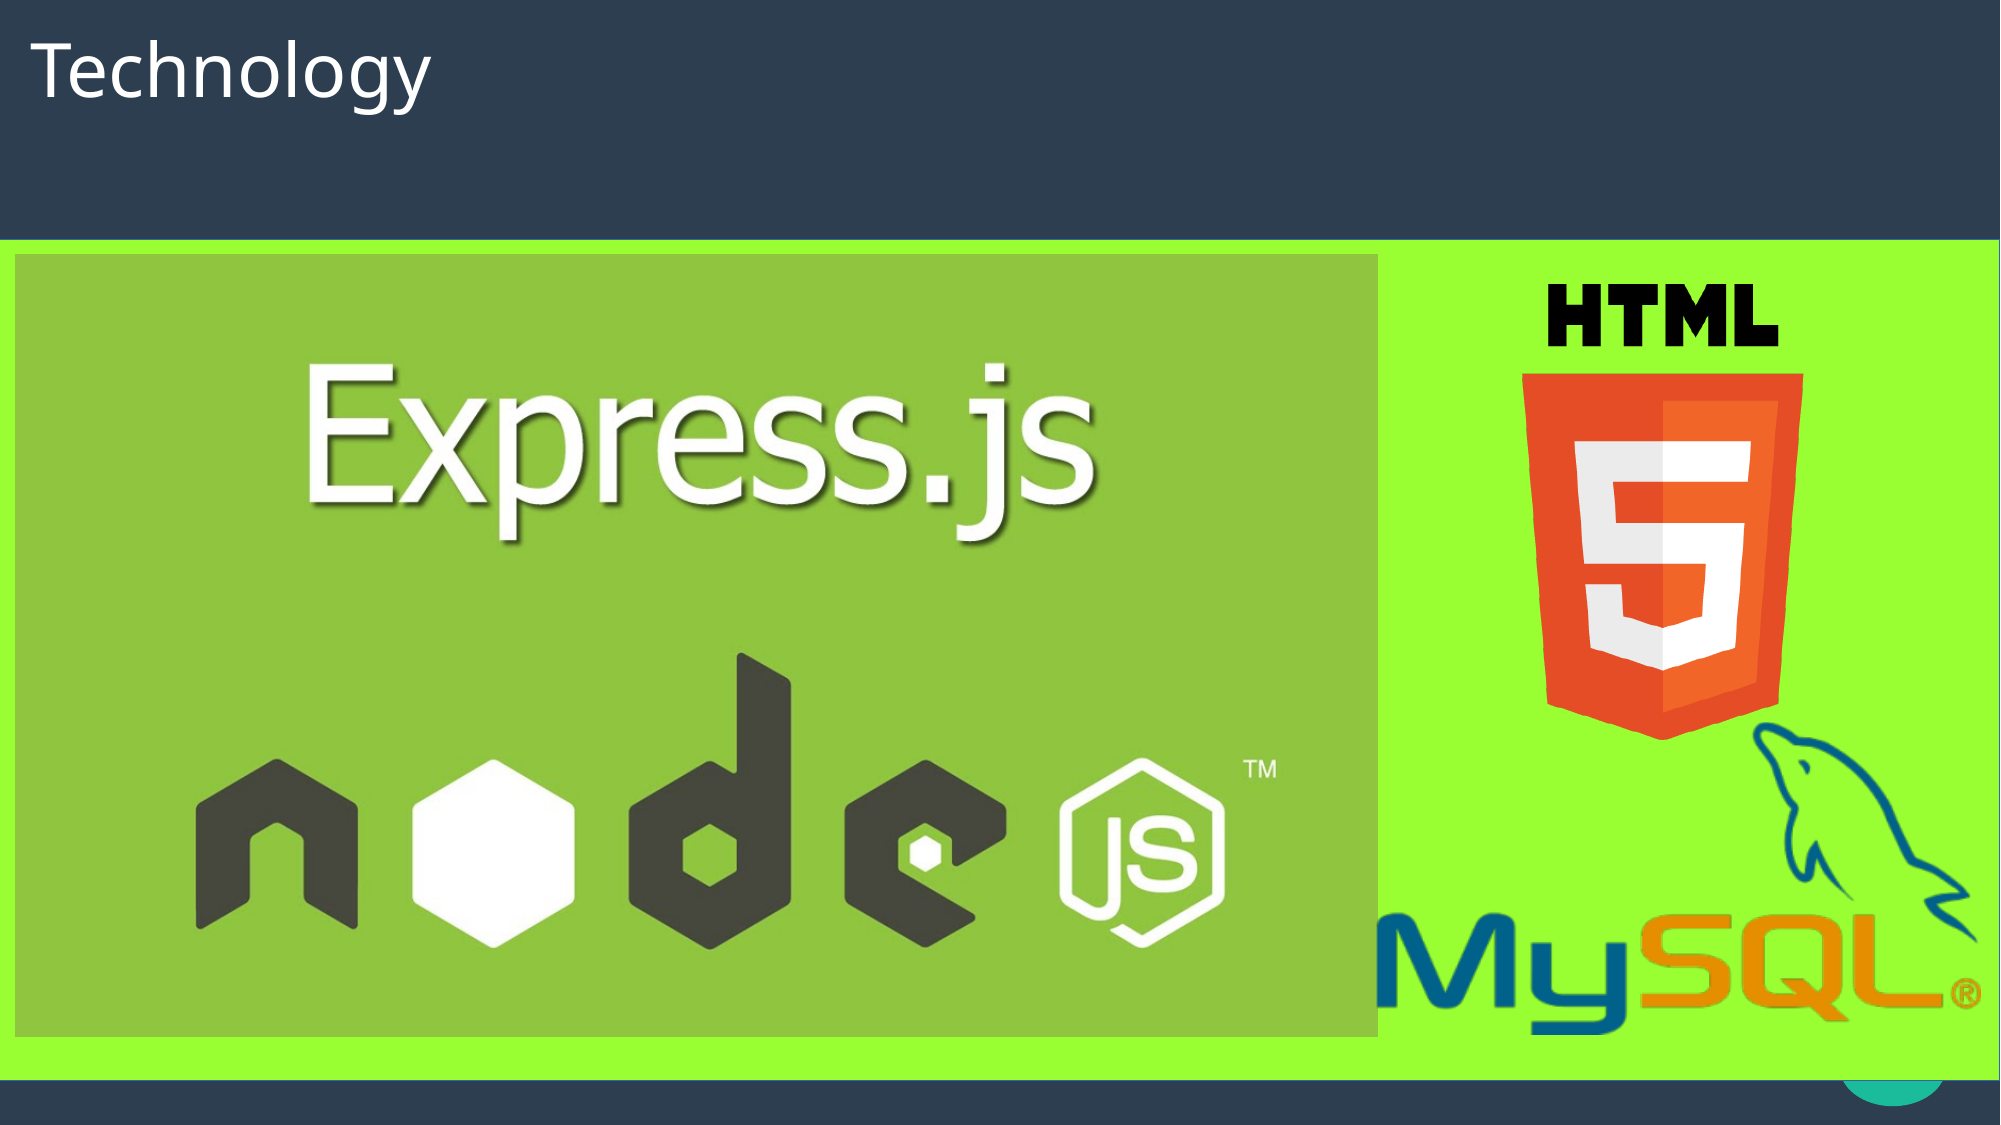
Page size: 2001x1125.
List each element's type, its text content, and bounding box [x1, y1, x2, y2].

text_box [0, 239, 2000, 1081]
title Technology [15, 14, 1477, 225]
picture [15, 254, 1981, 1037]
